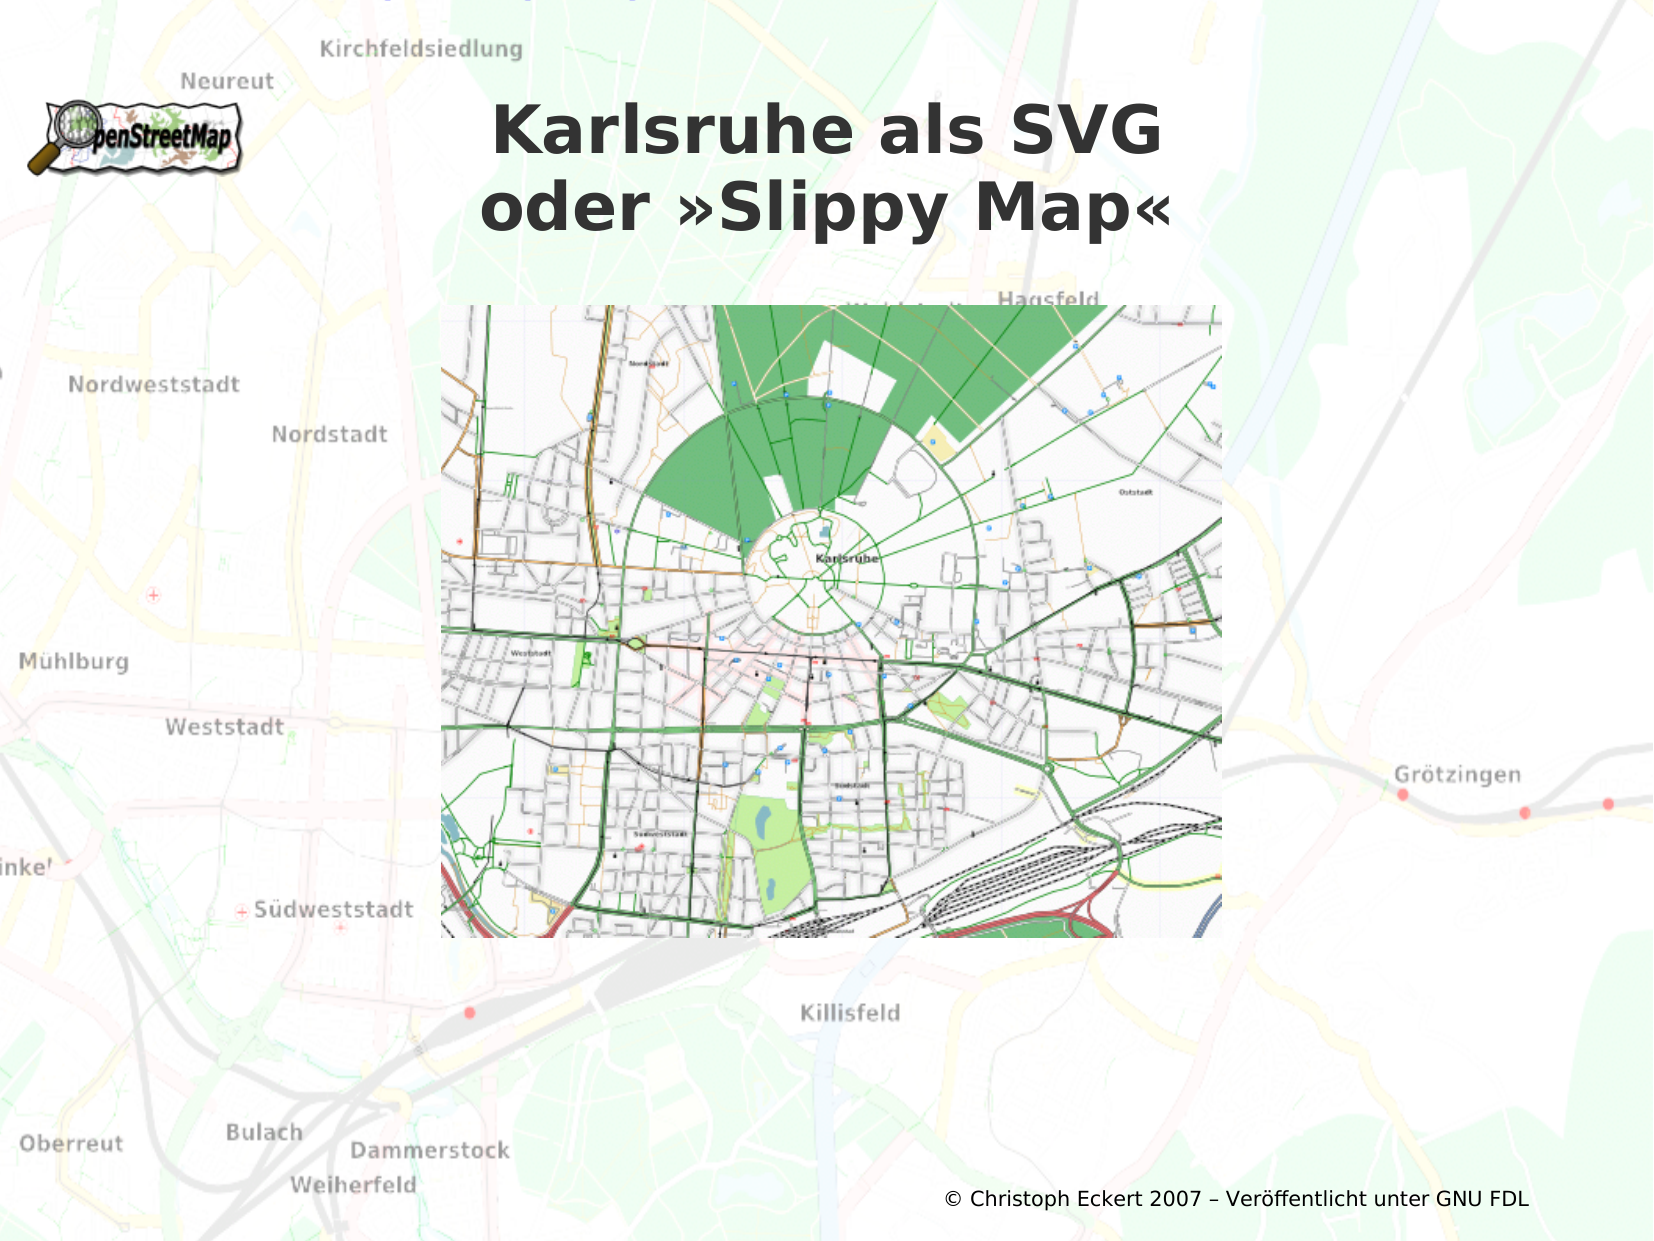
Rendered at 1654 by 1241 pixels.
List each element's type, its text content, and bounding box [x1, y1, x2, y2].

picture [0, 0, 1653, 1241]
title Karlsruhe als SVG oder »Slippy Map« [121, 91, 1534, 299]
